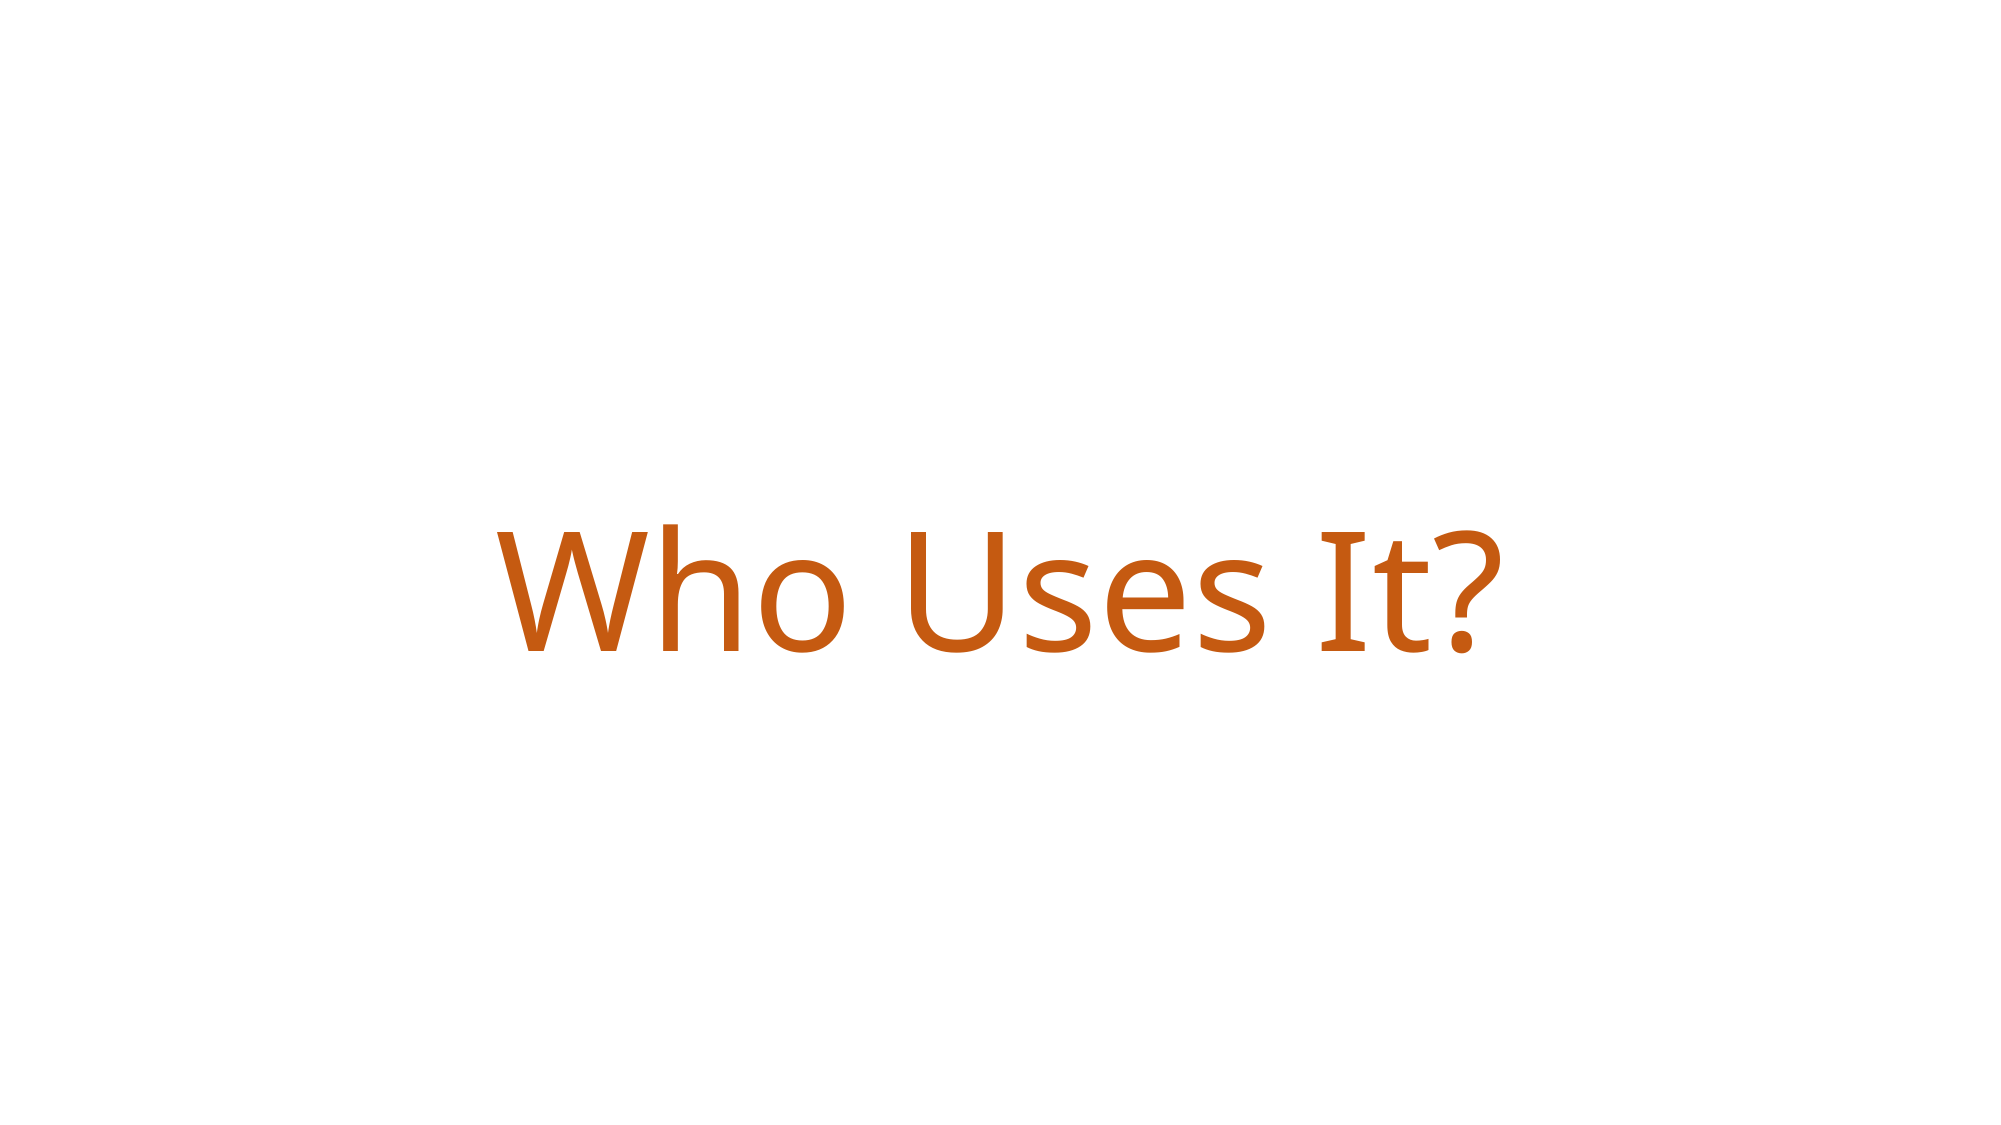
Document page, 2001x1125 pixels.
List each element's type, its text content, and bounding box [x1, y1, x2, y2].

list Who Uses It? [137, 299, 1863, 1014]
